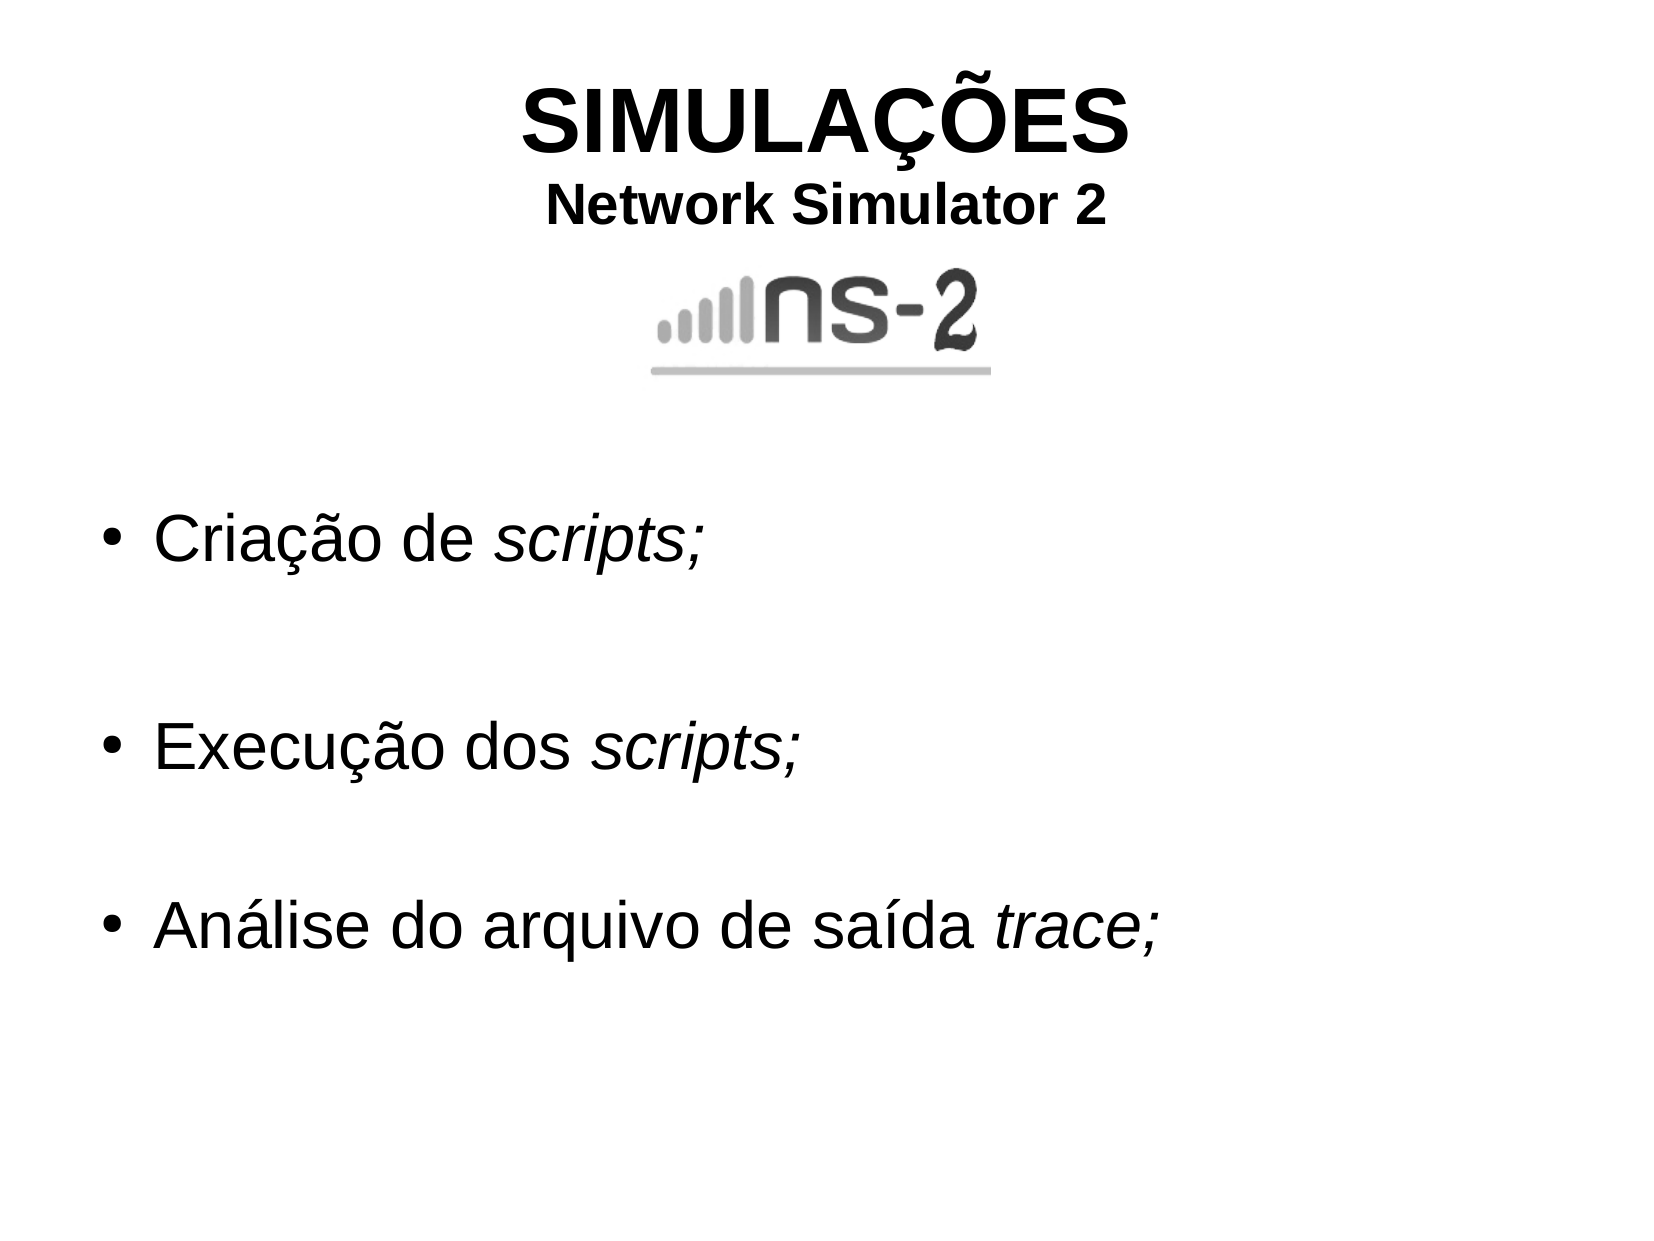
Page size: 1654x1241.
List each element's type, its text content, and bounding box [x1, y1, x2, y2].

title SIMULAÇÕES Network Simulator 2 [82, 49, 1571, 257]
picture [637, 265, 991, 391]
list Criação de scripts; Execução dos scripts; Análise do arquivo de saída trace; [82, 396, 1571, 1216]
